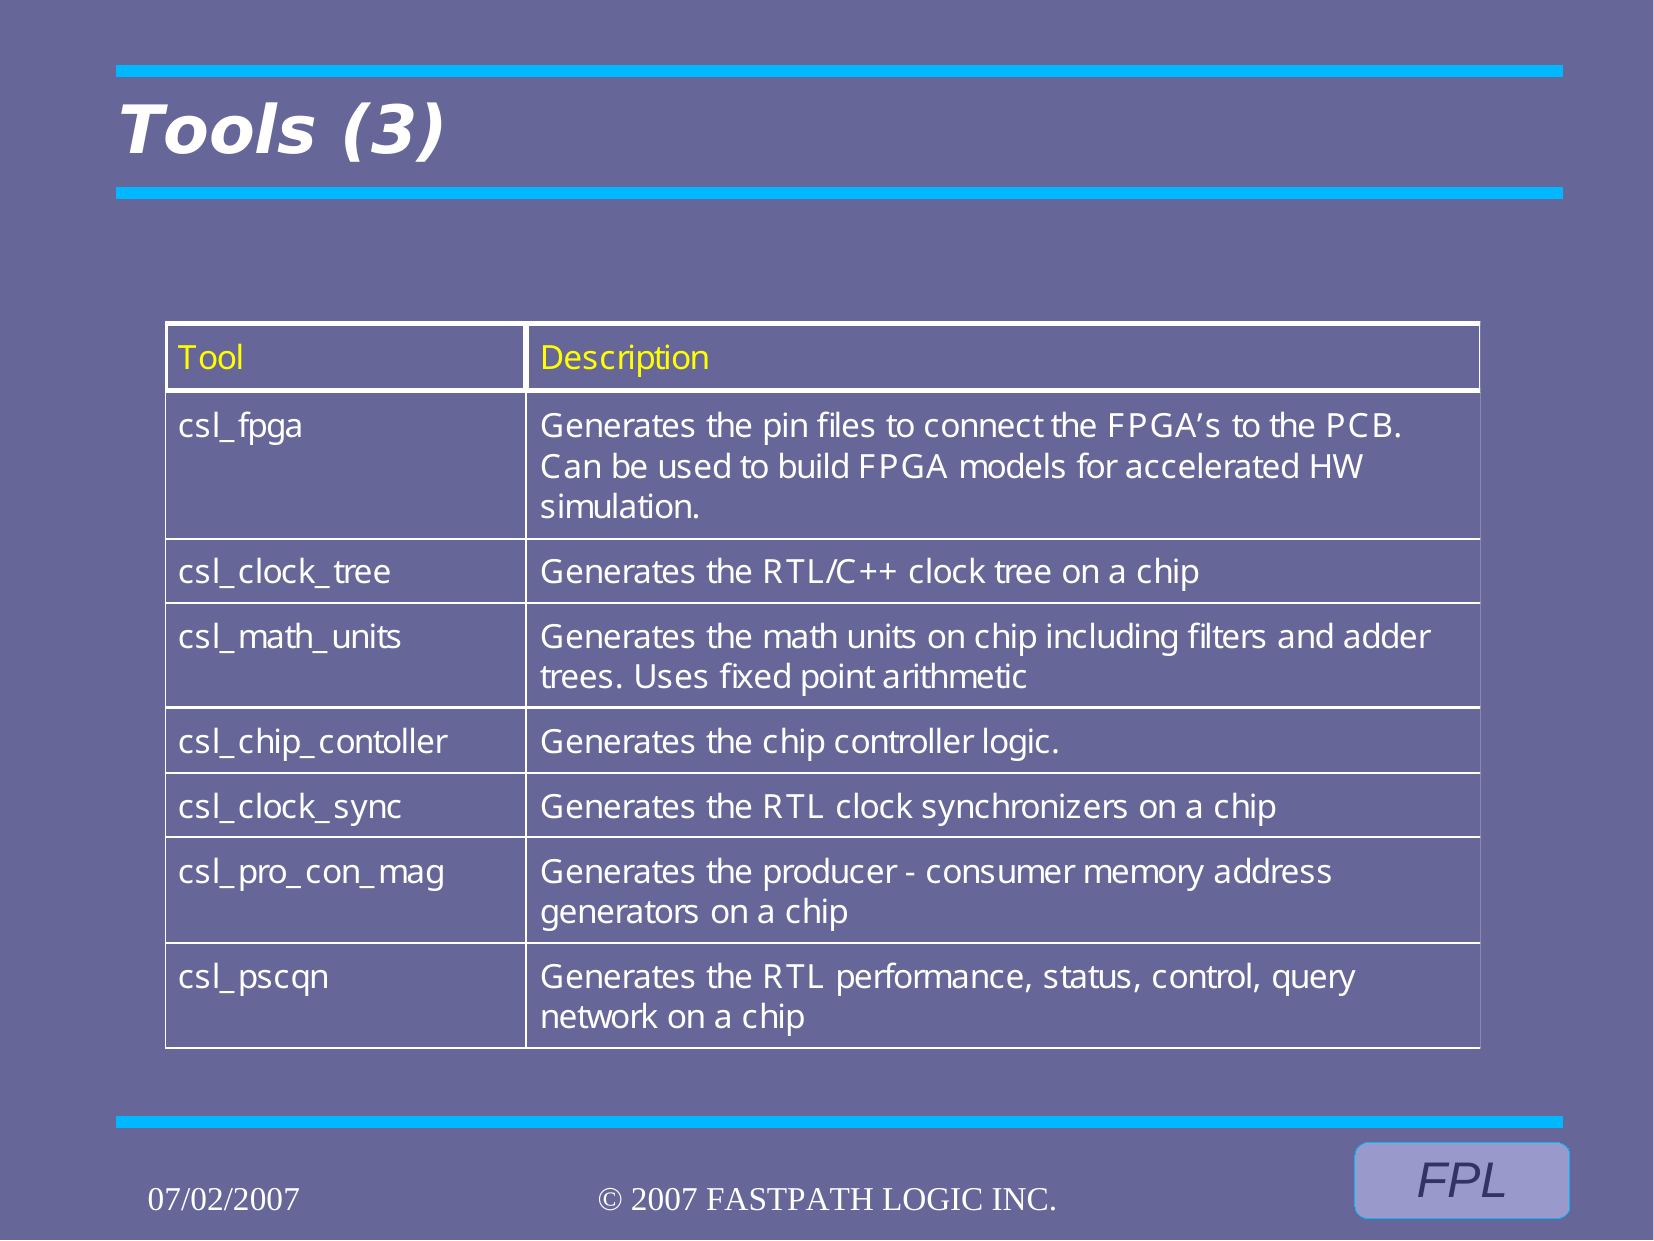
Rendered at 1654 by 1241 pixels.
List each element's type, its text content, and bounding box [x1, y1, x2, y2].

title Tools (3) [118, 41, 1531, 219]
chart [165, 320, 1481, 1082]
